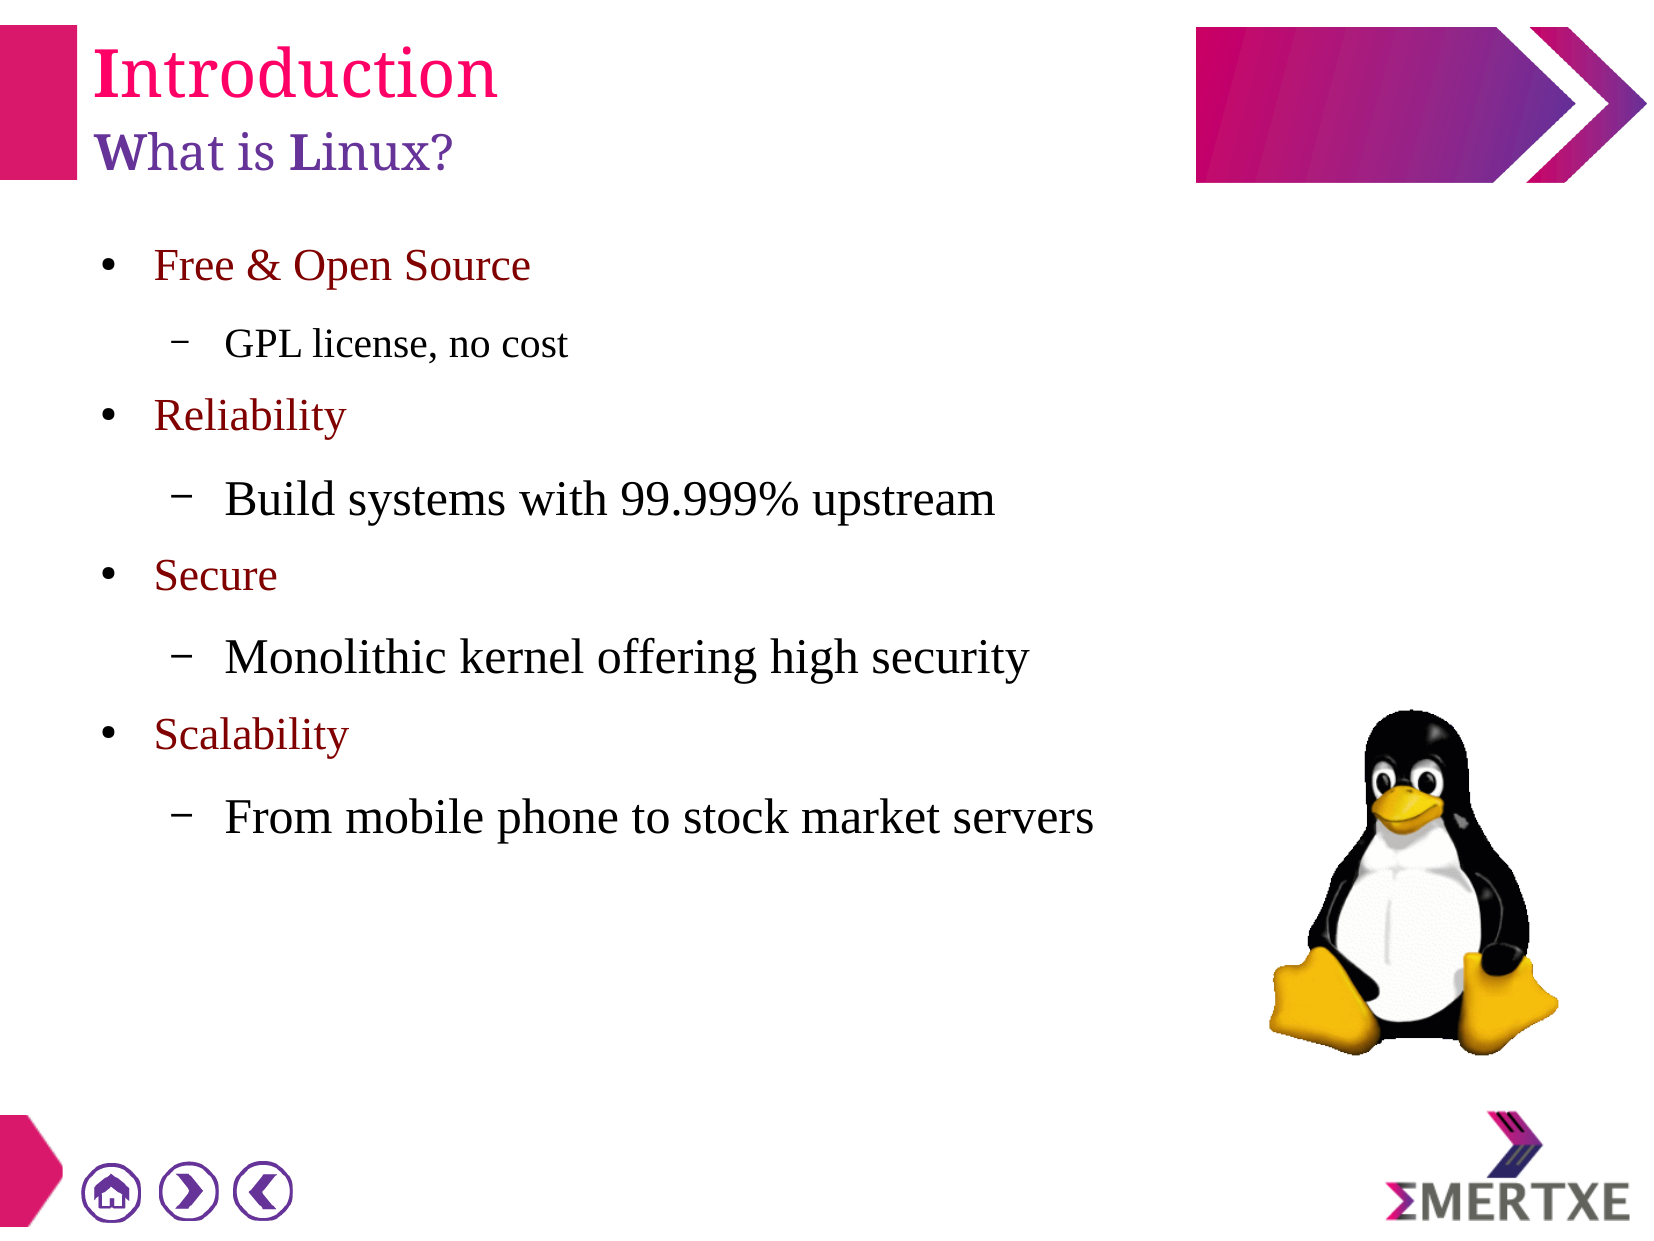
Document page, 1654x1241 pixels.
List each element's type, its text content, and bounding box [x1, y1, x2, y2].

picture [233, 1161, 293, 1221]
picture [1260, 700, 1568, 1066]
picture [81, 1163, 141, 1223]
title Introduction What is Linux? [93, 2, 1571, 210]
list Free & Open Source GPL license, no cost Reliability Build systems with 99.999% upstream Secure Monolithic kernel offering high security Scalability From mobile phone to stock market servers [82, 240, 1571, 1081]
picture [1571, 27, 1647, 183]
picture [159, 1161, 219, 1221]
picture [1385, 1107, 1631, 1221]
